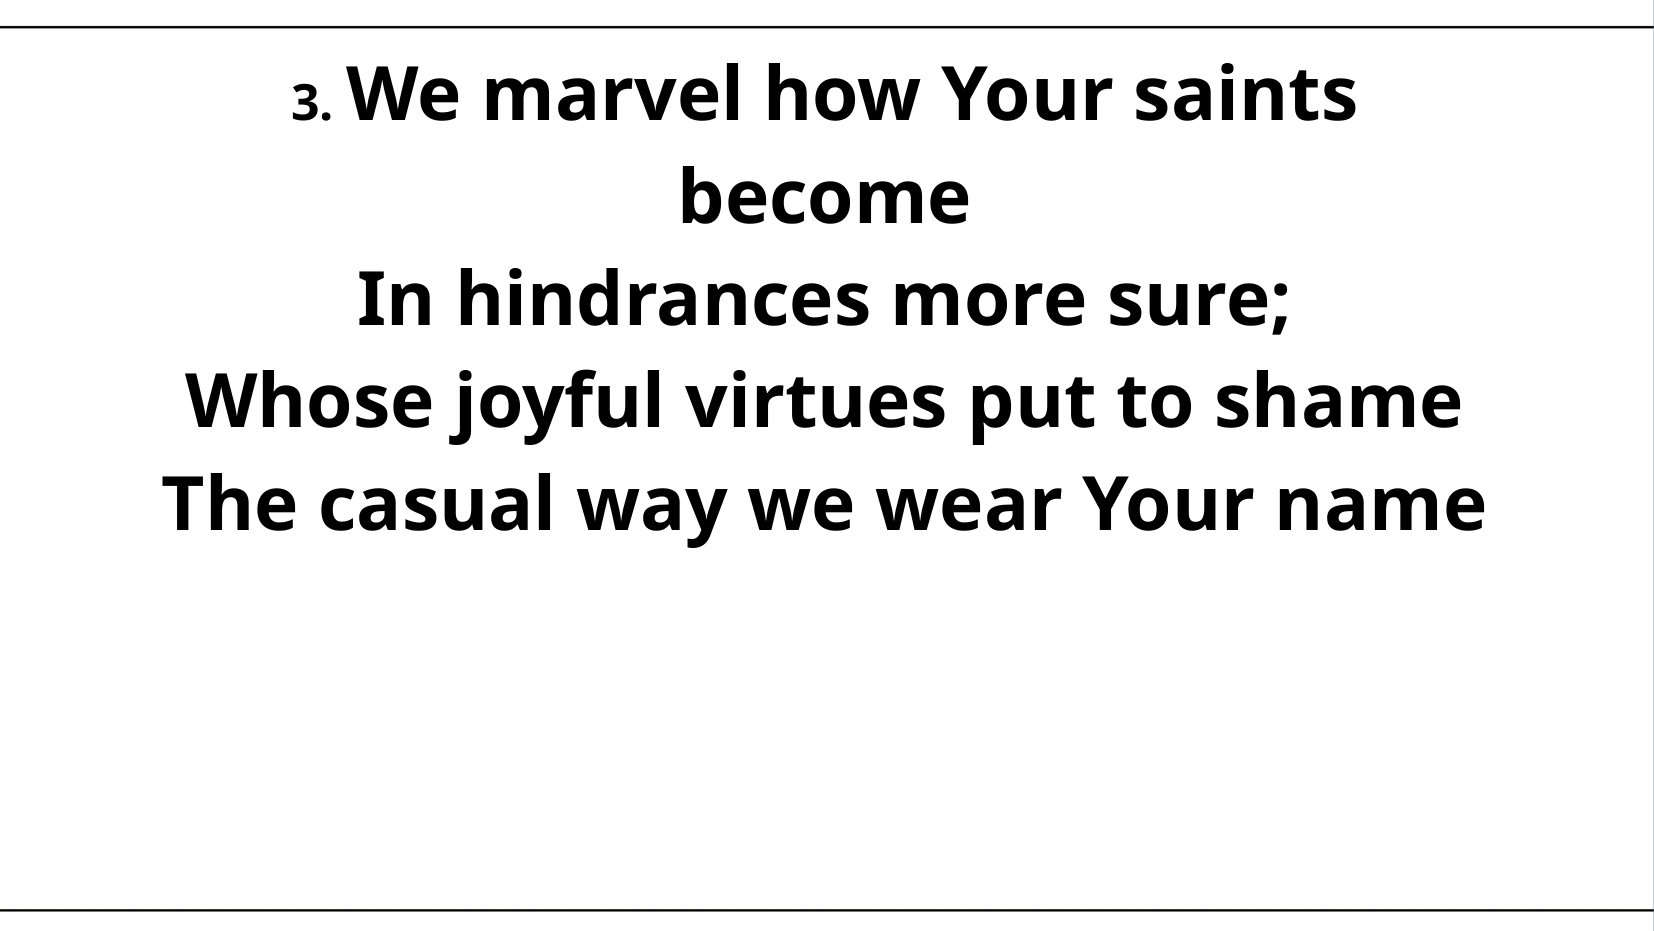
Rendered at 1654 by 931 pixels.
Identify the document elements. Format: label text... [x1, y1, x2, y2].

picture [0, 0, 1654, 931]
text_box 3. We marvel how Your saints become In hindrances more sure; Whose joyful virtues put to shame The casual way we wear Your name [120, 33, 1531, 451]
